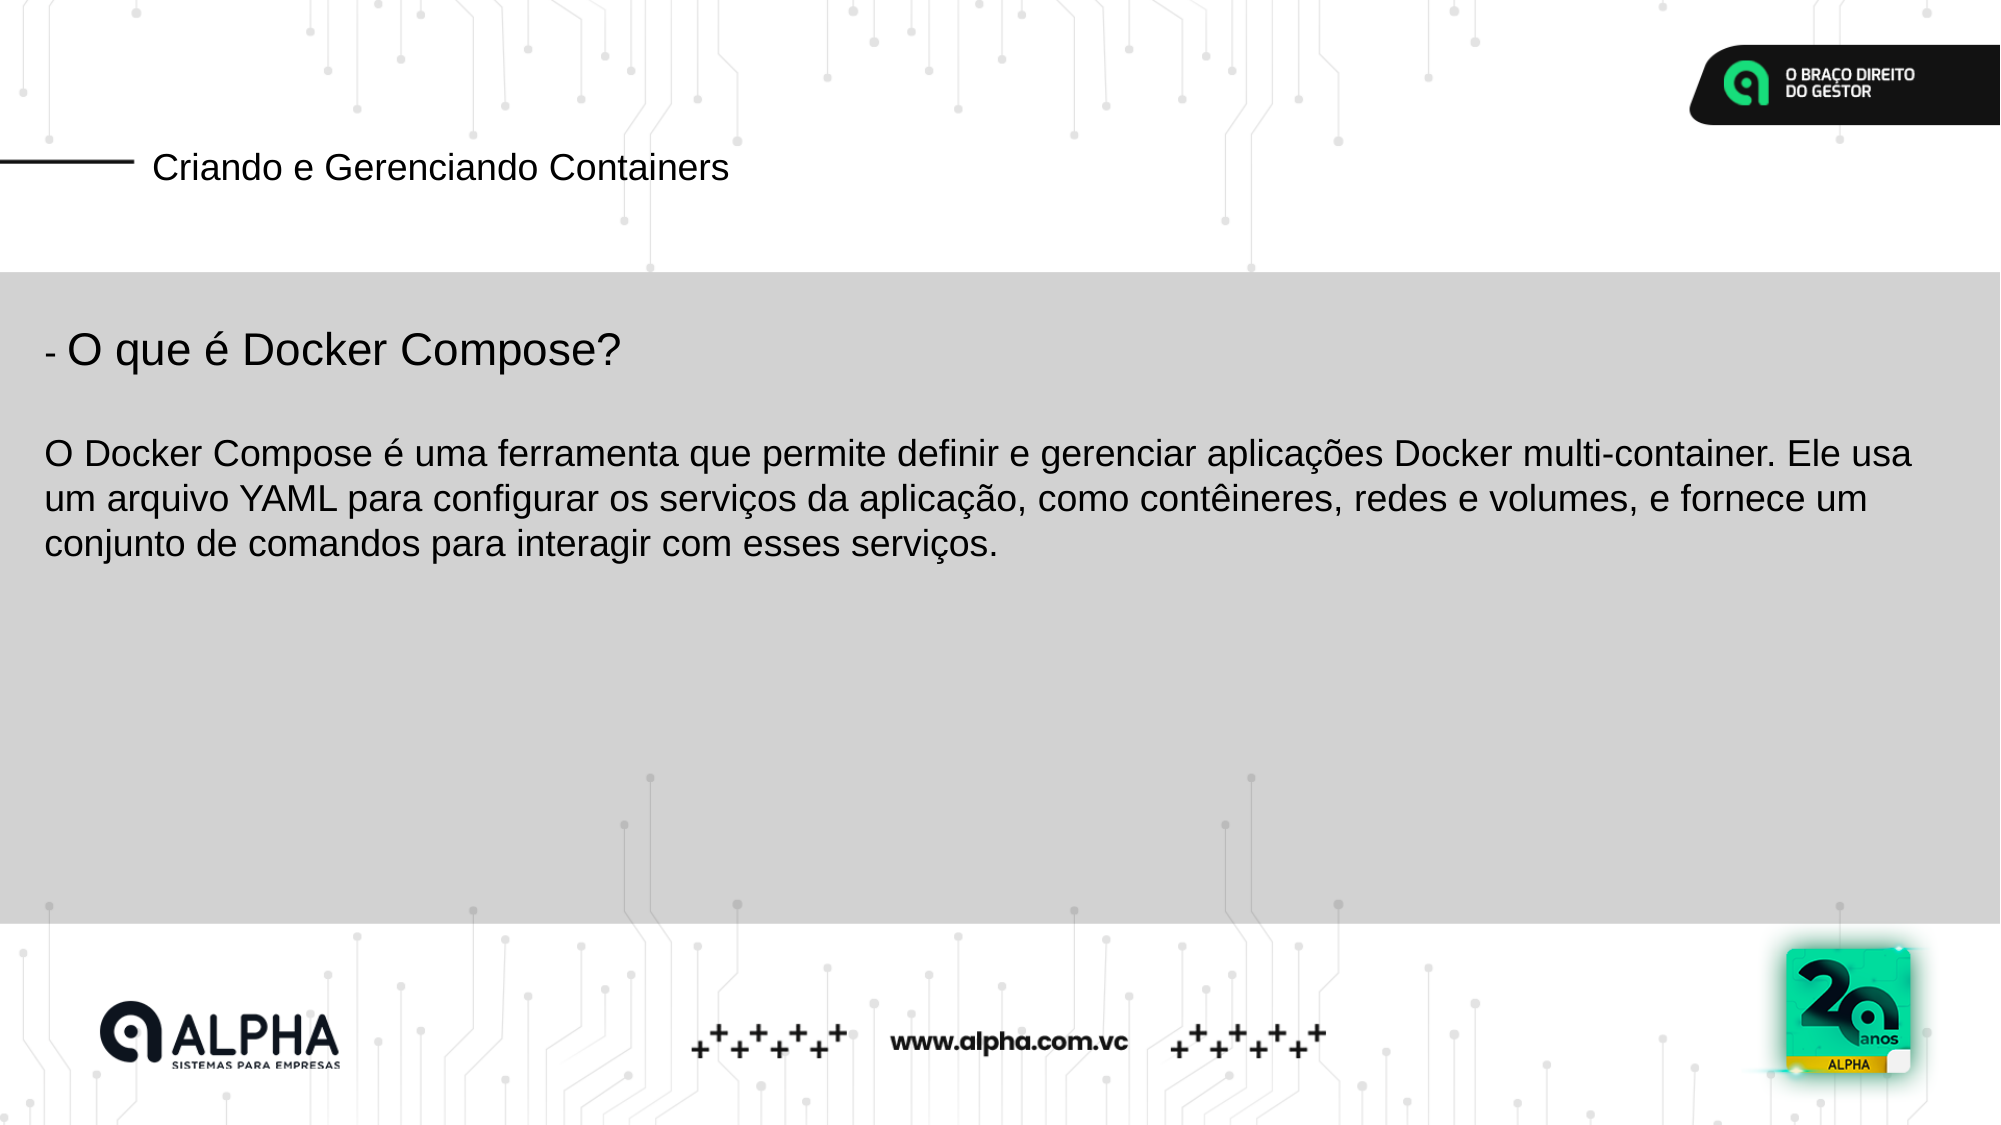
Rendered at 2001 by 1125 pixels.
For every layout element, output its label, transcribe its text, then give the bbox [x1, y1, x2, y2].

picture [0, 0, 2000, 1125]
text_box Criando e Gerenciando Containers [137, 59, 1862, 277]
text_box - O que é Docker Compose? O Docker Compose é uma ferramenta que permite definir e gerenciar aplicações Docker multi-container. Ele usa um arquivo YAML para configurar os serviços da aplicação, como contêineres, redes e volumes, e fornece um conjunto de comandos para interagir com esses serviços. [29, 311, 1969, 532]
